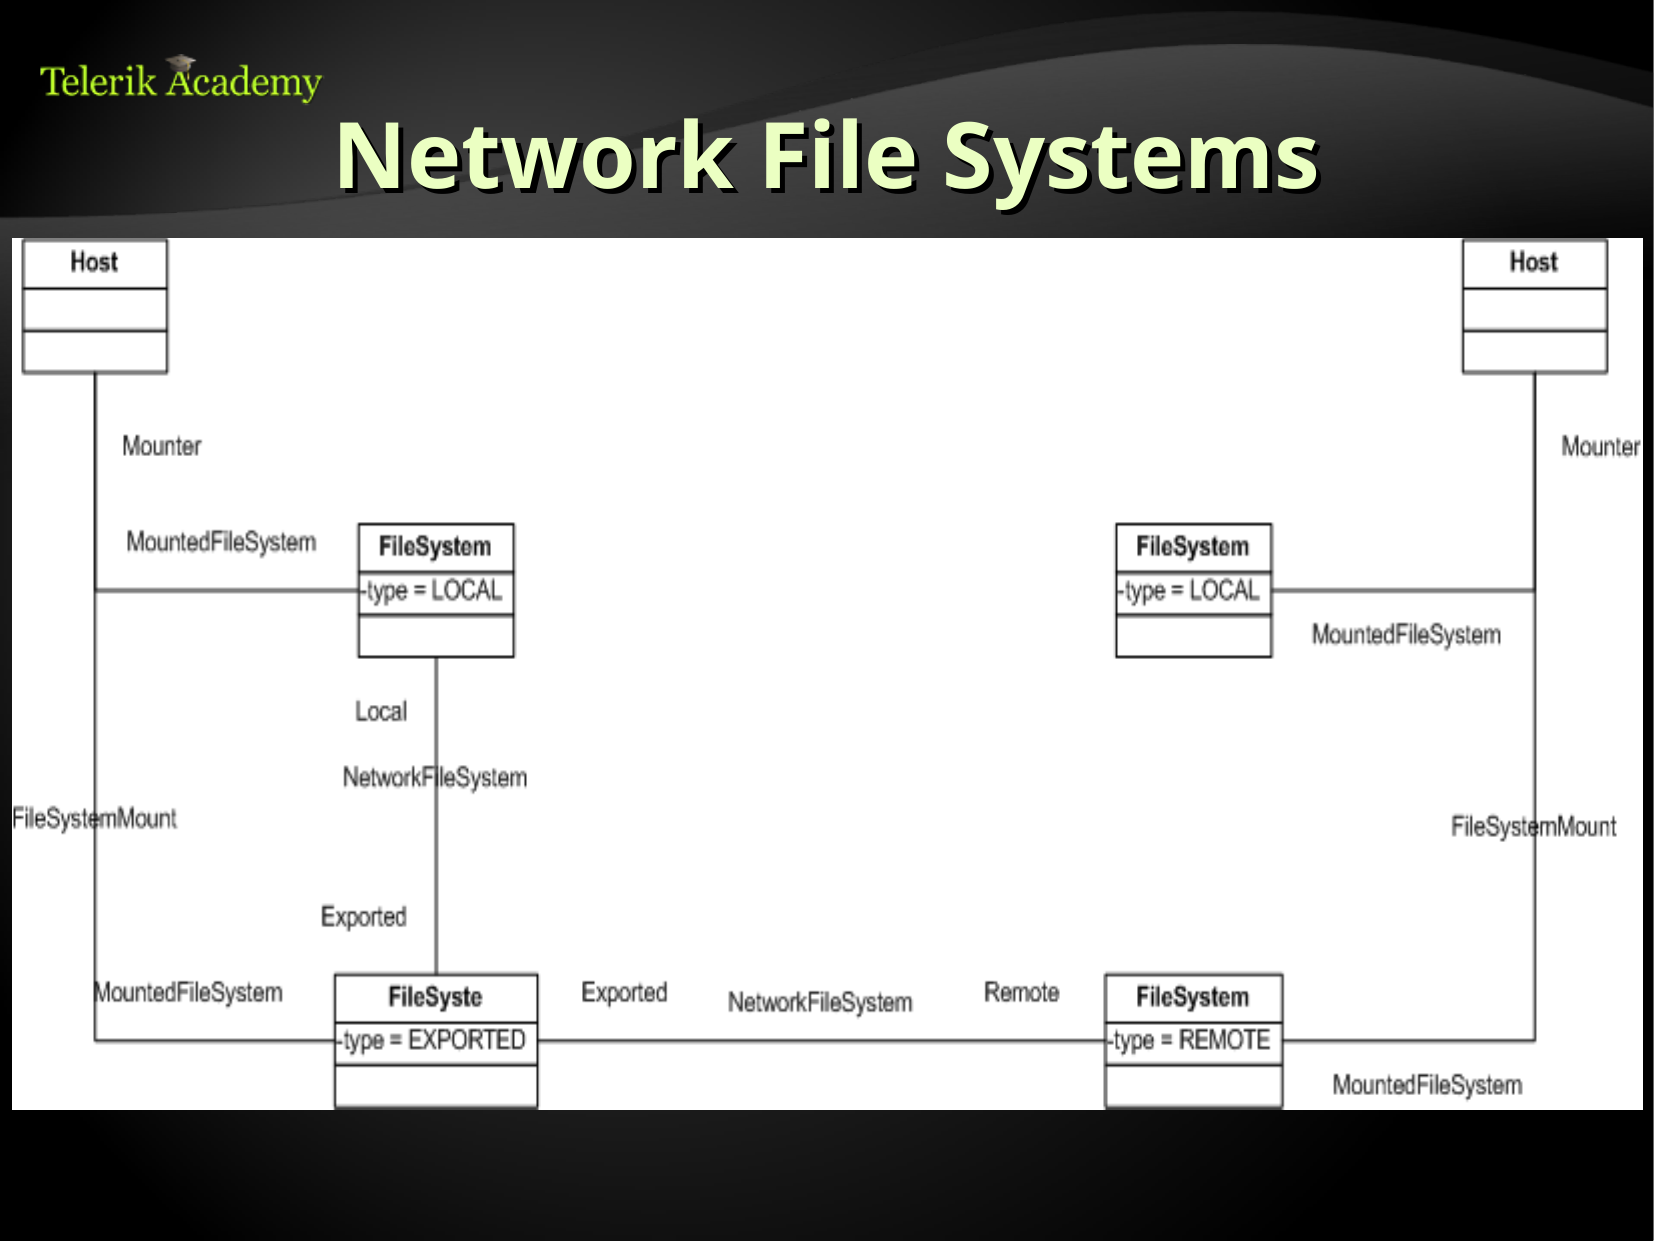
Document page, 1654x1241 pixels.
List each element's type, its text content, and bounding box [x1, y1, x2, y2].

picture [0, 0, 1654, 1241]
title Network File Systems [82, 49, 1571, 238]
